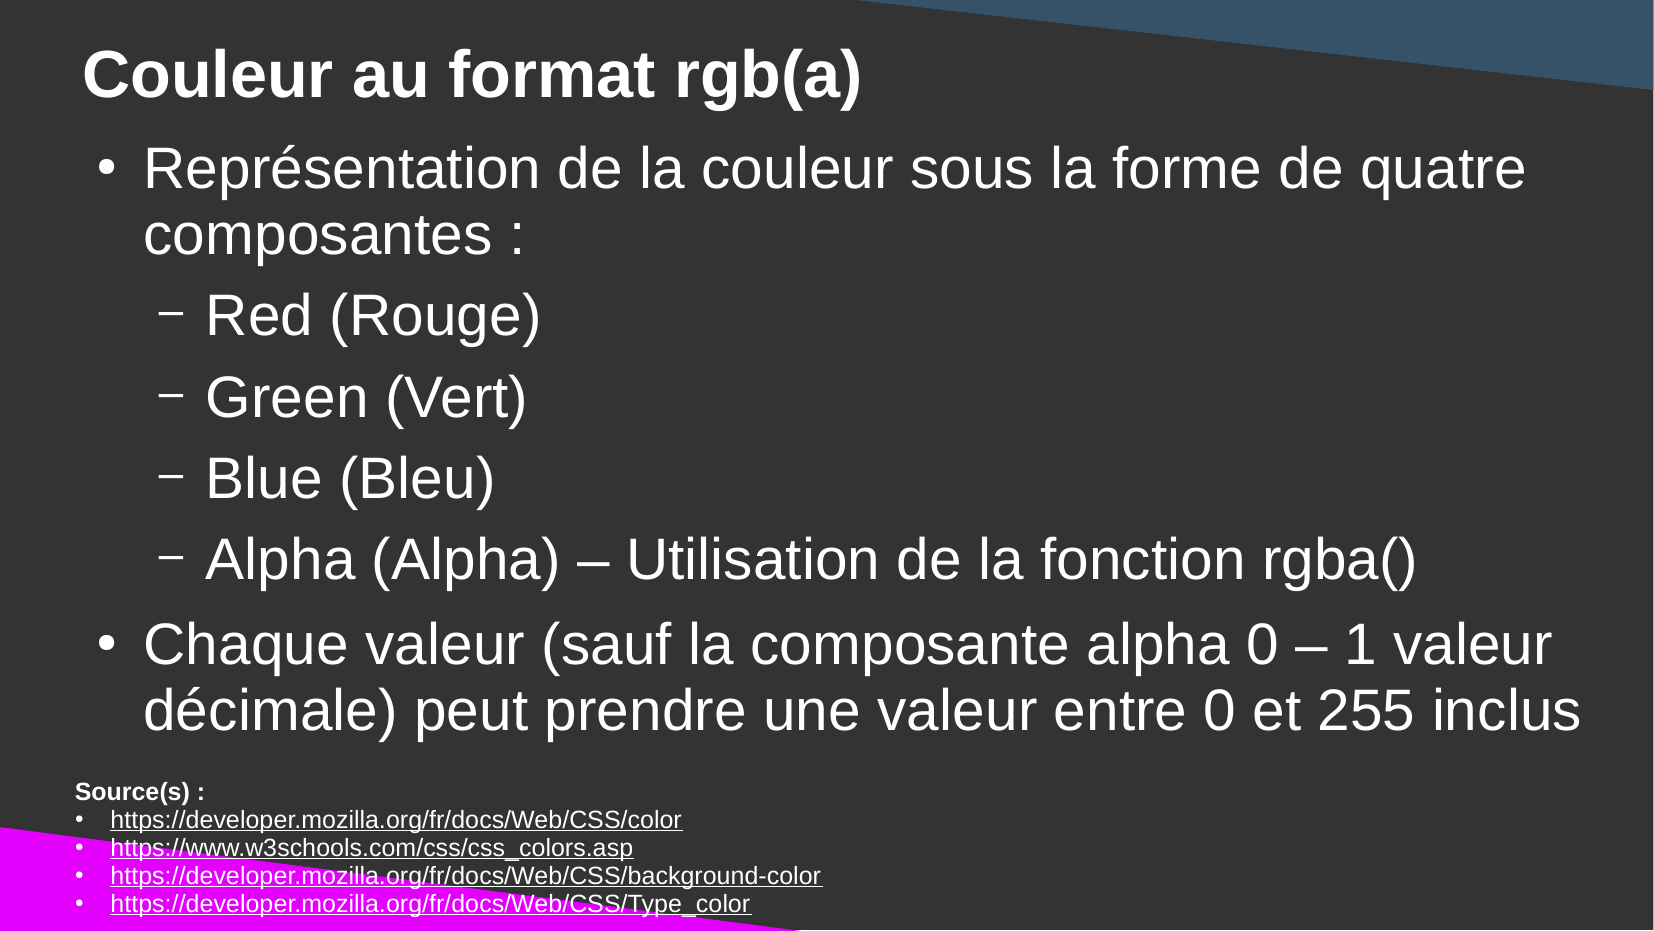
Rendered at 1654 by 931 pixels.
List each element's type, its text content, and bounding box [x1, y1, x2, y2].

text_box Source(s) : https://developer.mozilla.org/fr/docs/Web/CSS/color https://www.w3schools.com/css/css_colors.asp https://developer.mozilla.org/fr/docs/Web/CSS/background-color https://developer.mozilla.org/fr/docs/Web/CSS/Type_color [60, 770, 1546, 926]
text_box [855, 0, 1654, 91]
list Représentation de la couleur sous la forme de quatre composantes : Red (Rouge) Green (Vert) Blue (Bleu) Alpha (Alpha) – Utilisation de la fonction rgba() Chaque valeur (sauf la composante alpha 0 – 1 valeur décimale) peut prendre une valeur entre 0 et 255 inclus [80, 135, 1605, 745]
text_box [0, 827, 801, 931]
title Couleur au format rgb(a) [82, 37, 1571, 122]
